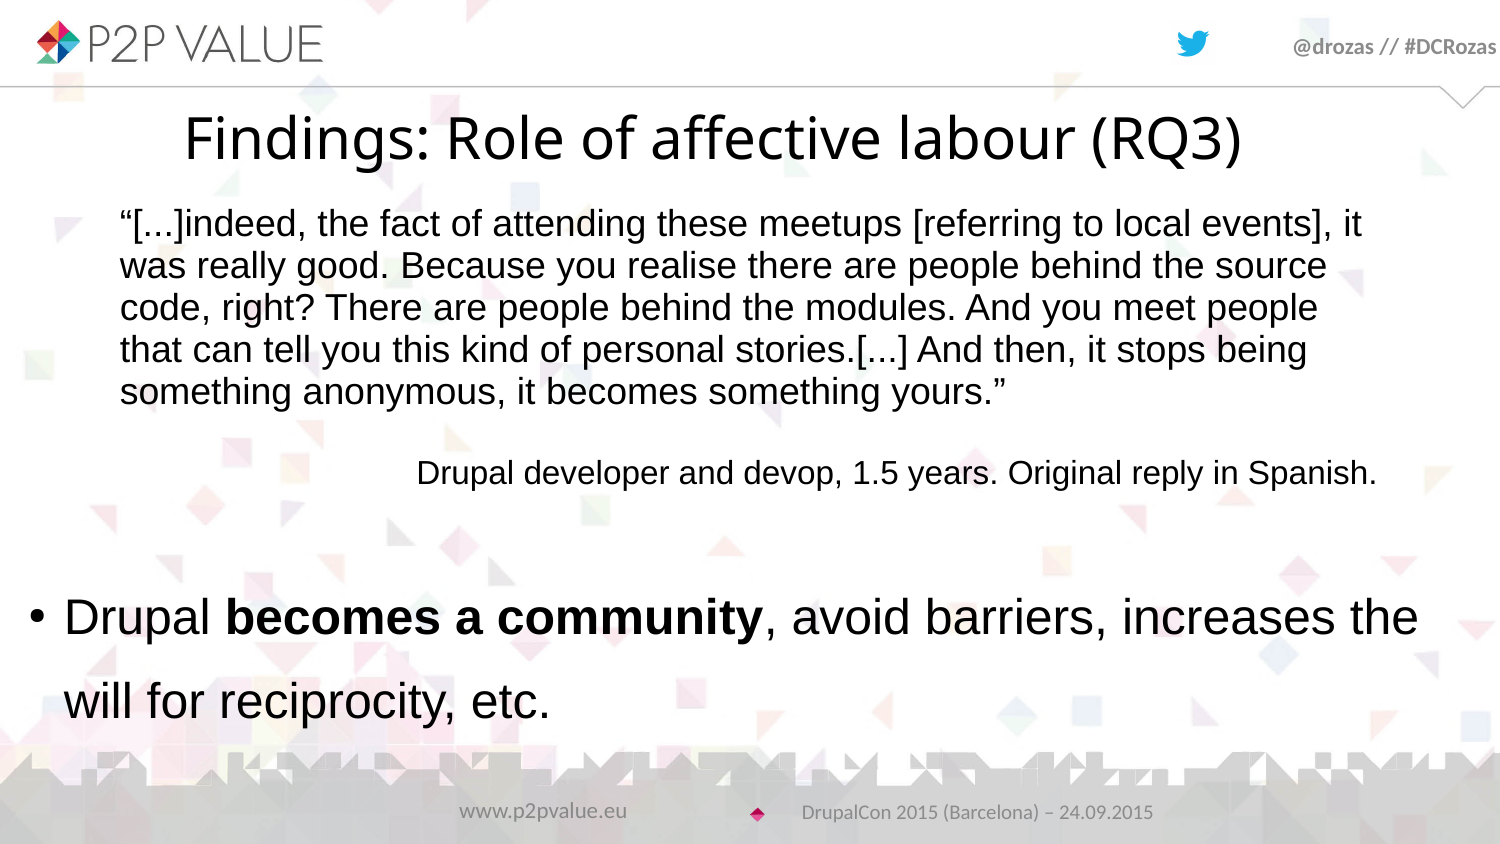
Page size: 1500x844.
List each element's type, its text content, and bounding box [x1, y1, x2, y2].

text_box @drozas // #DCRozas [1170, 15, 1500, 76]
text_box www.p2pvalue.eu [453, 789, 672, 829]
text_box DrupalCon 2015 (Barcelona) – 24.09.2015 [788, 788, 1481, 834]
title Findings: Role of affective labour (RQ3) [60, 92, 1366, 181]
picture [0, 0, 1500, 844]
text_box Drupal becomes a community, avoid barriers, increases the will for reciprocity, etc. [15, 555, 1496, 844]
text_box “[...]indeed, the fact of attending these meetups [referring to local events], it was really good. Because you realise there are people behind the source code, right? There are people behind the modules. And you meet people that can tell you this kind of personal stories.[...] And then, it stops being something anonymous, it becomes something yours.” Drupal developer and devop, 1.5 years. Original reply in Spanish. [105, 195, 1394, 541]
